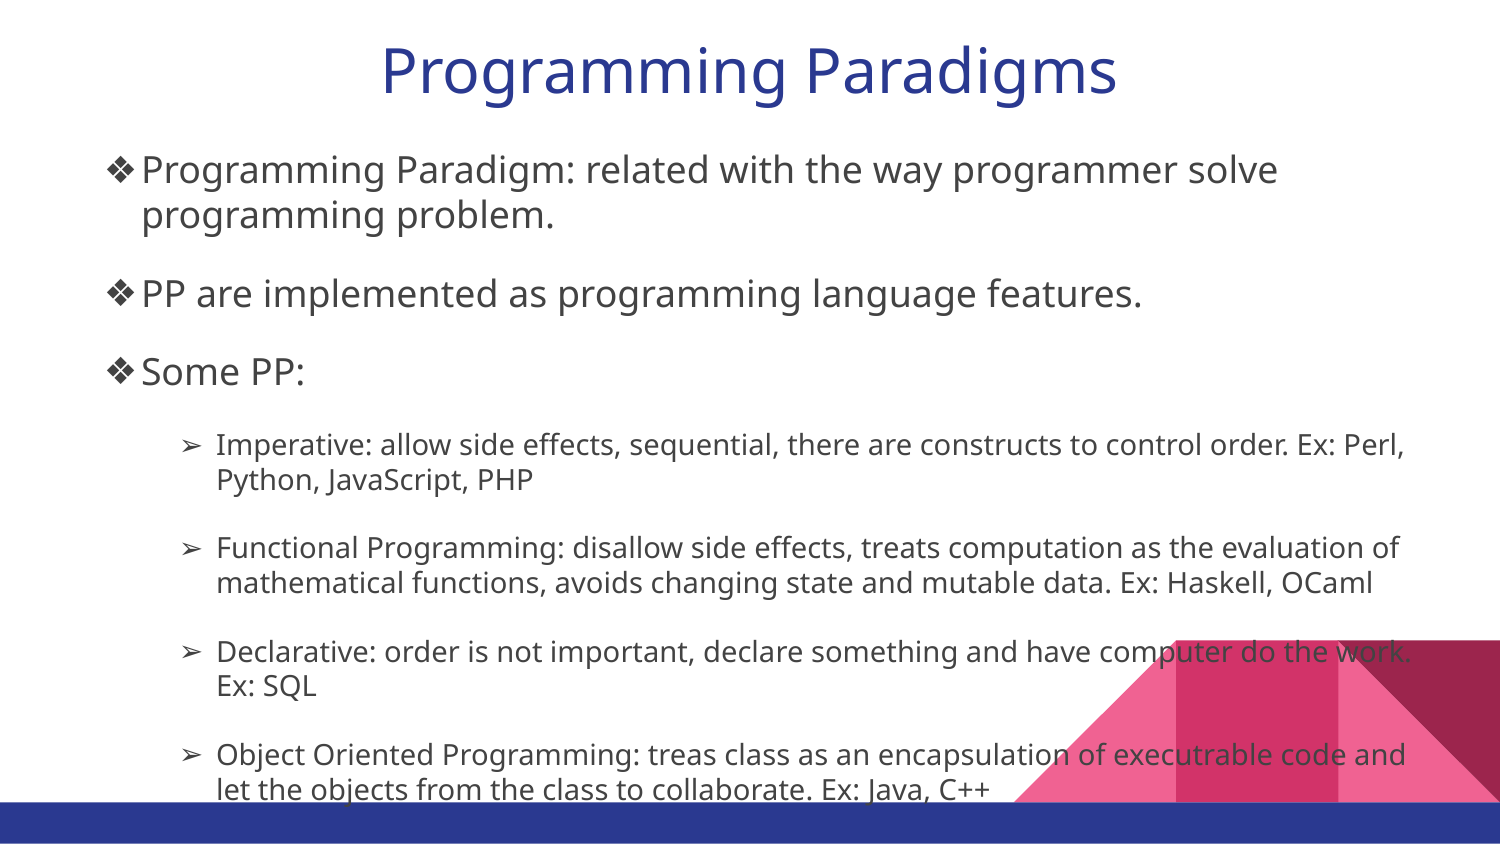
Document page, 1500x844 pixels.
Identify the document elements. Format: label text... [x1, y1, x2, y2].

title Programming Paradigms [51, 15, 1449, 116]
list Programming Paradigm: related with the way programmer solve programming problem. PP are implemented as programming language features. Some PP: Imperative: allow side effects, sequential, there are constructs to control order. Ex: Perl, Python, JavaScript, PHP Functional Programming: disallow side effects, treats computation as the evaluation of mathematical functions, avoids changing state and mutable data. Ex: Haskell, OCaml Declarative: order is not important, declare something and have computer do the work. Ex: SQL Object Oriented Programming: treas class as an encapsulation of executrable code and let the objects from the class to collaborate. Ex: Java, C++ And many others [51, 131, 1449, 680]
